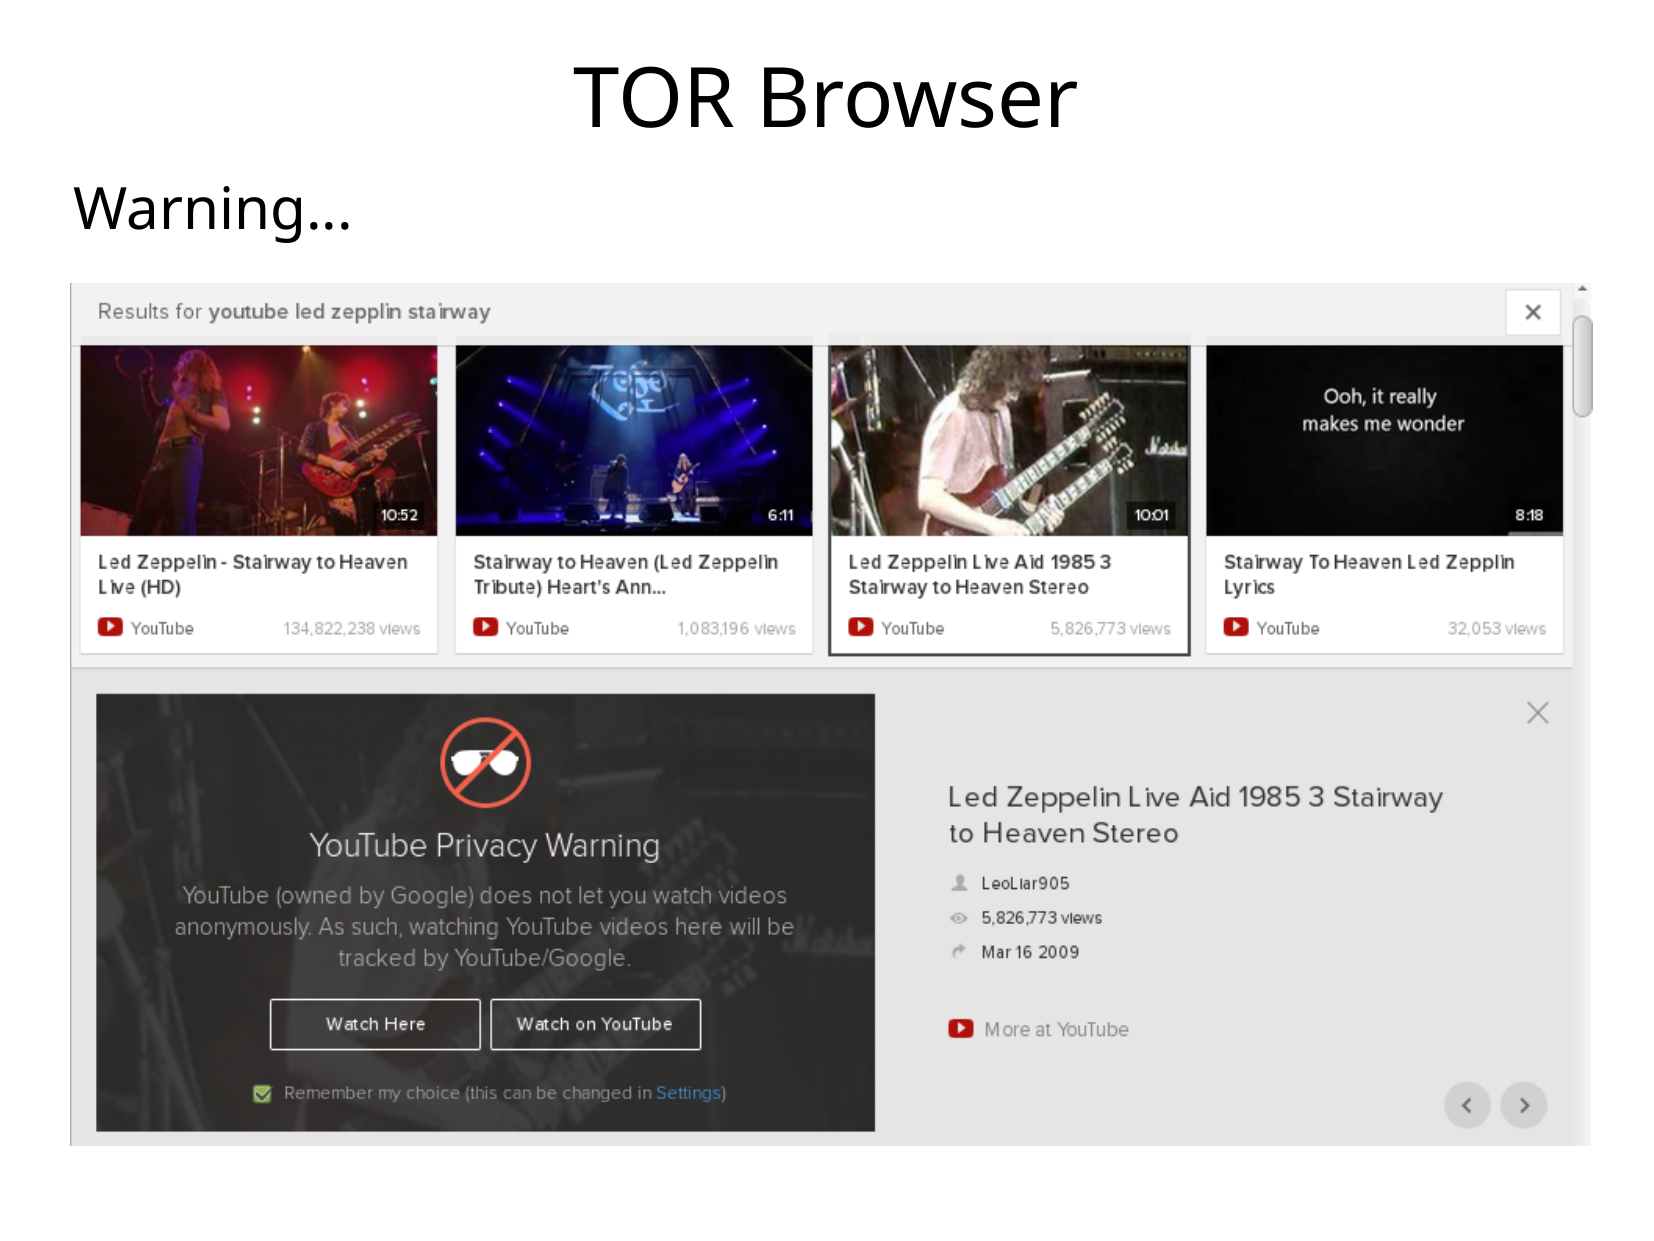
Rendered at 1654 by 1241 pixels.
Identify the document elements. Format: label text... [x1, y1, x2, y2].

text_box Warning... [59, 141, 1571, 272]
picture [70, 283, 1593, 1146]
title TOR Browser [82, 49, 1571, 141]
